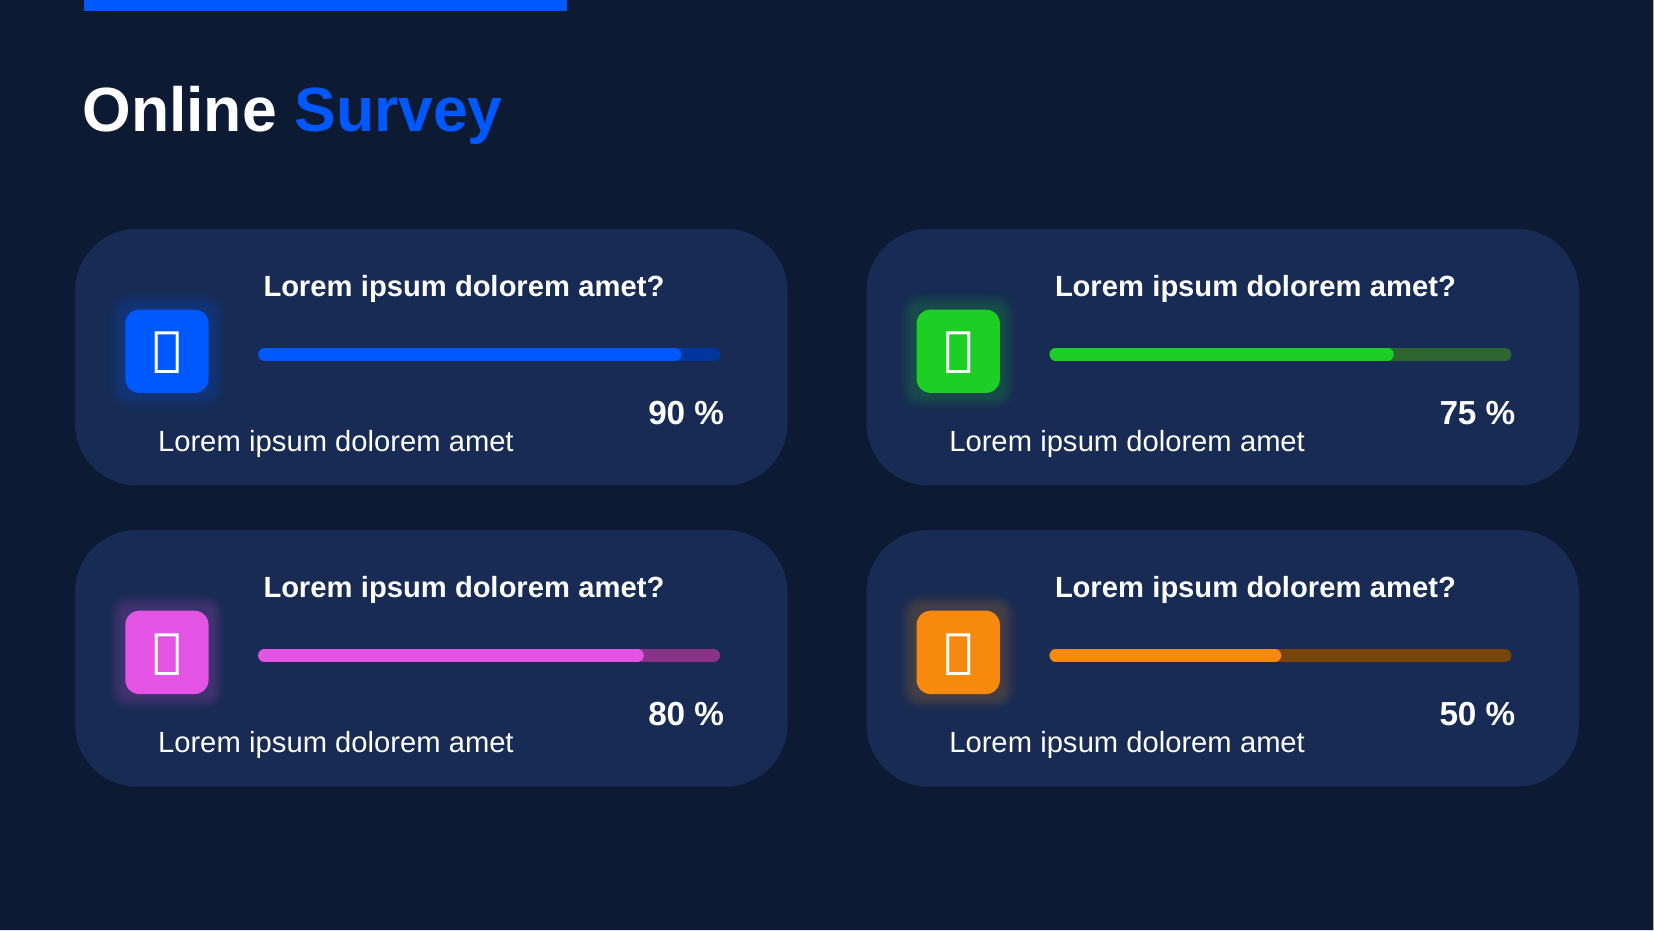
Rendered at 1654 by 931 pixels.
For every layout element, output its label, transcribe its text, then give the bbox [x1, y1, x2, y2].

text_box [75, 529, 788, 787]
text_box 80 % [600, 674, 725, 755]
text_box Lorem ipsum dolorem amet [913, 701, 1388, 783]
text_box [866, 529, 1579, 787]
text_box [866, 228, 1579, 486]
text_box Lorem ipsum dolorem amet? [1019, 245, 1524, 327]
text_box Lorem ipsum dolorem amet [122, 701, 601, 783]
text_box  [125, 610, 209, 695]
text_box 90 % [600, 372, 725, 454]
text_box  [916, 309, 1000, 393]
text_box  [916, 610, 1000, 695]
title Online Survey [82, 75, 1576, 188]
text_box Lorem ipsum dolorem amet? [1019, 546, 1524, 628]
text_box  [125, 309, 209, 393]
text_box 50 % [1387, 674, 1516, 755]
text_box [75, 228, 788, 486]
text_box Lorem ipsum dolorem amet [122, 400, 563, 482]
text_box Lorem ipsum dolorem amet? [228, 546, 733, 628]
text_box Lorem ipsum dolorem amet [913, 400, 1388, 482]
text_box Lorem ipsum dolorem amet? [228, 245, 733, 327]
text_box 75 % [1387, 372, 1516, 454]
